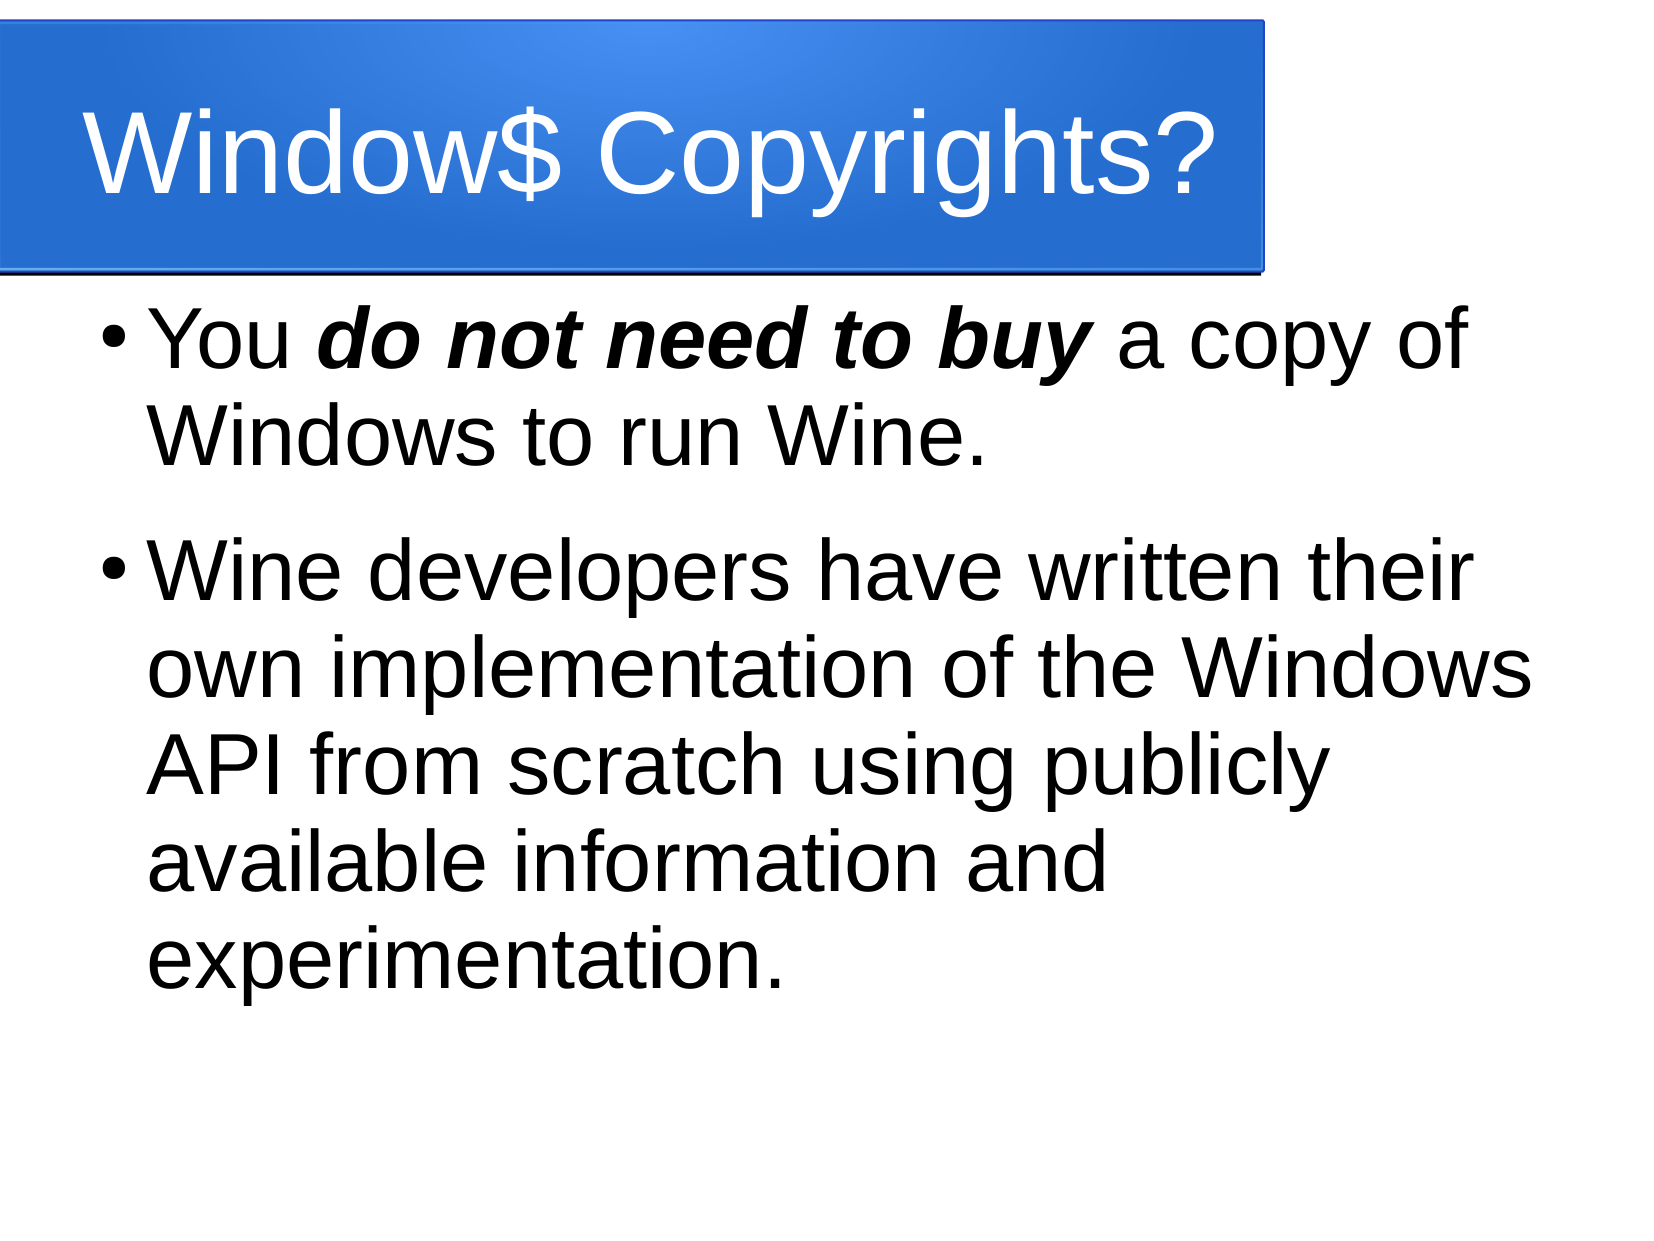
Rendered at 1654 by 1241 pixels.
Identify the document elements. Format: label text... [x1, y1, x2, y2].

list You do not need to buy a copy of Windows to run Wine. Wine developers have written their own implementation of the Windows API from scratch using publicly available information and experimentation. [82, 290, 1538, 1010]
title Window$ Copyrights? [82, 49, 1250, 257]
